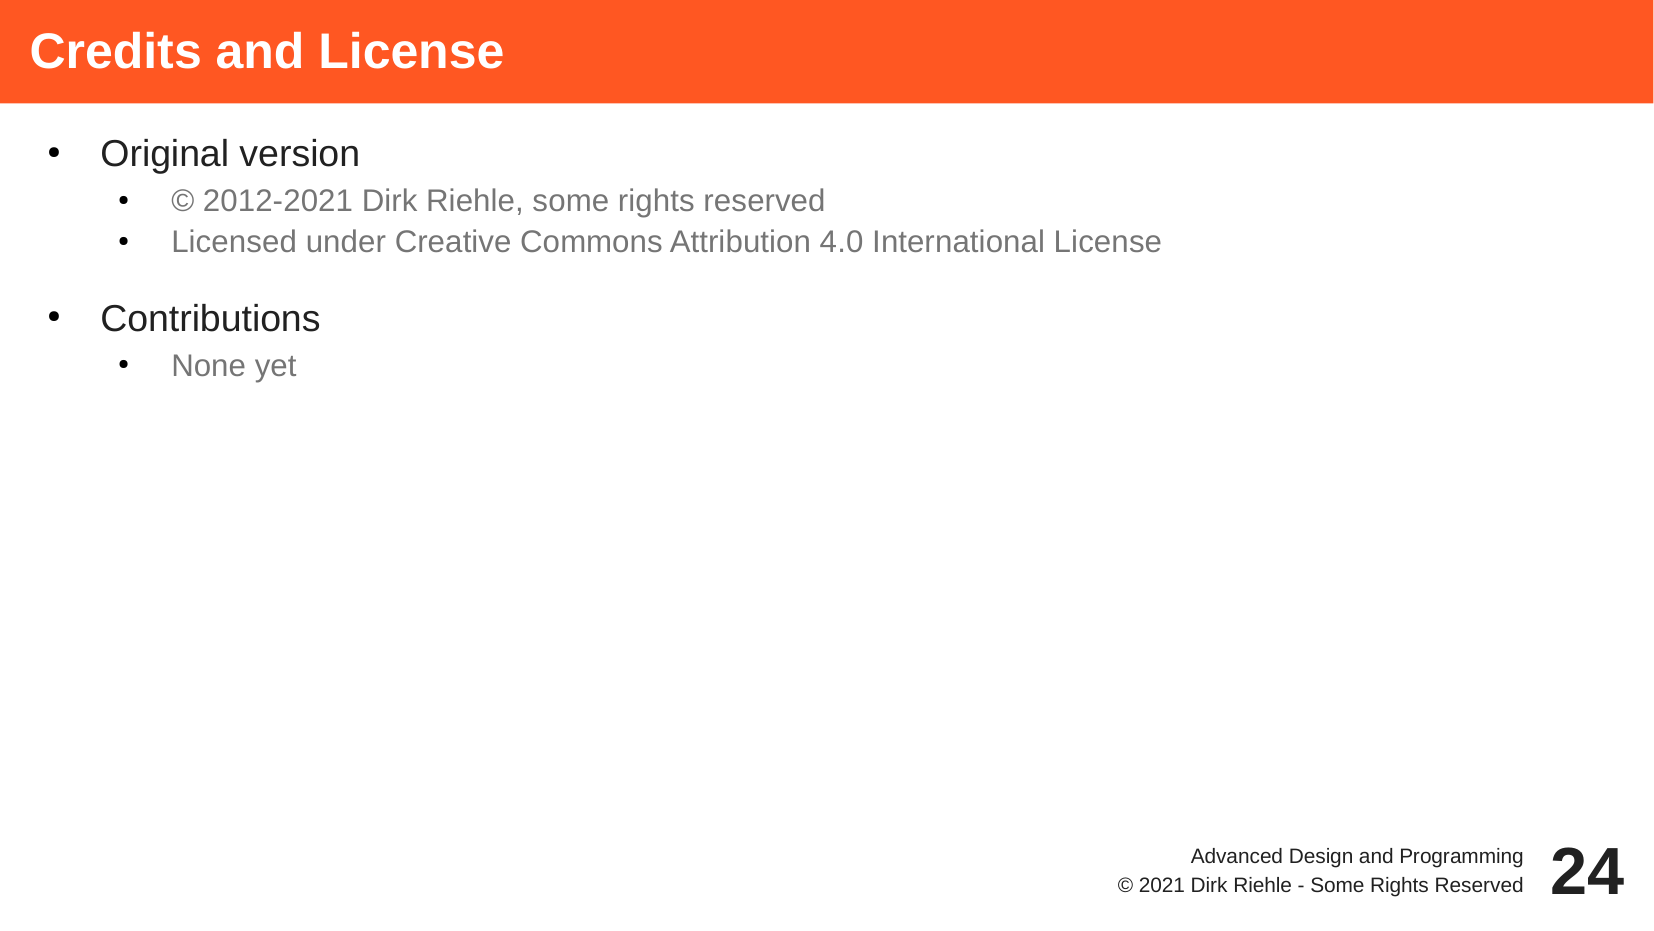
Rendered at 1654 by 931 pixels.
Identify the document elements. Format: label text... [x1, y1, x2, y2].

list Original version © 2012-2021 Dirk Riehle, some rights reserved Licensed under Creative Commons Attribution 4.0 International License Contributions None yet [29, 132, 1625, 813]
title Credits and License [0, 0, 1654, 104]
